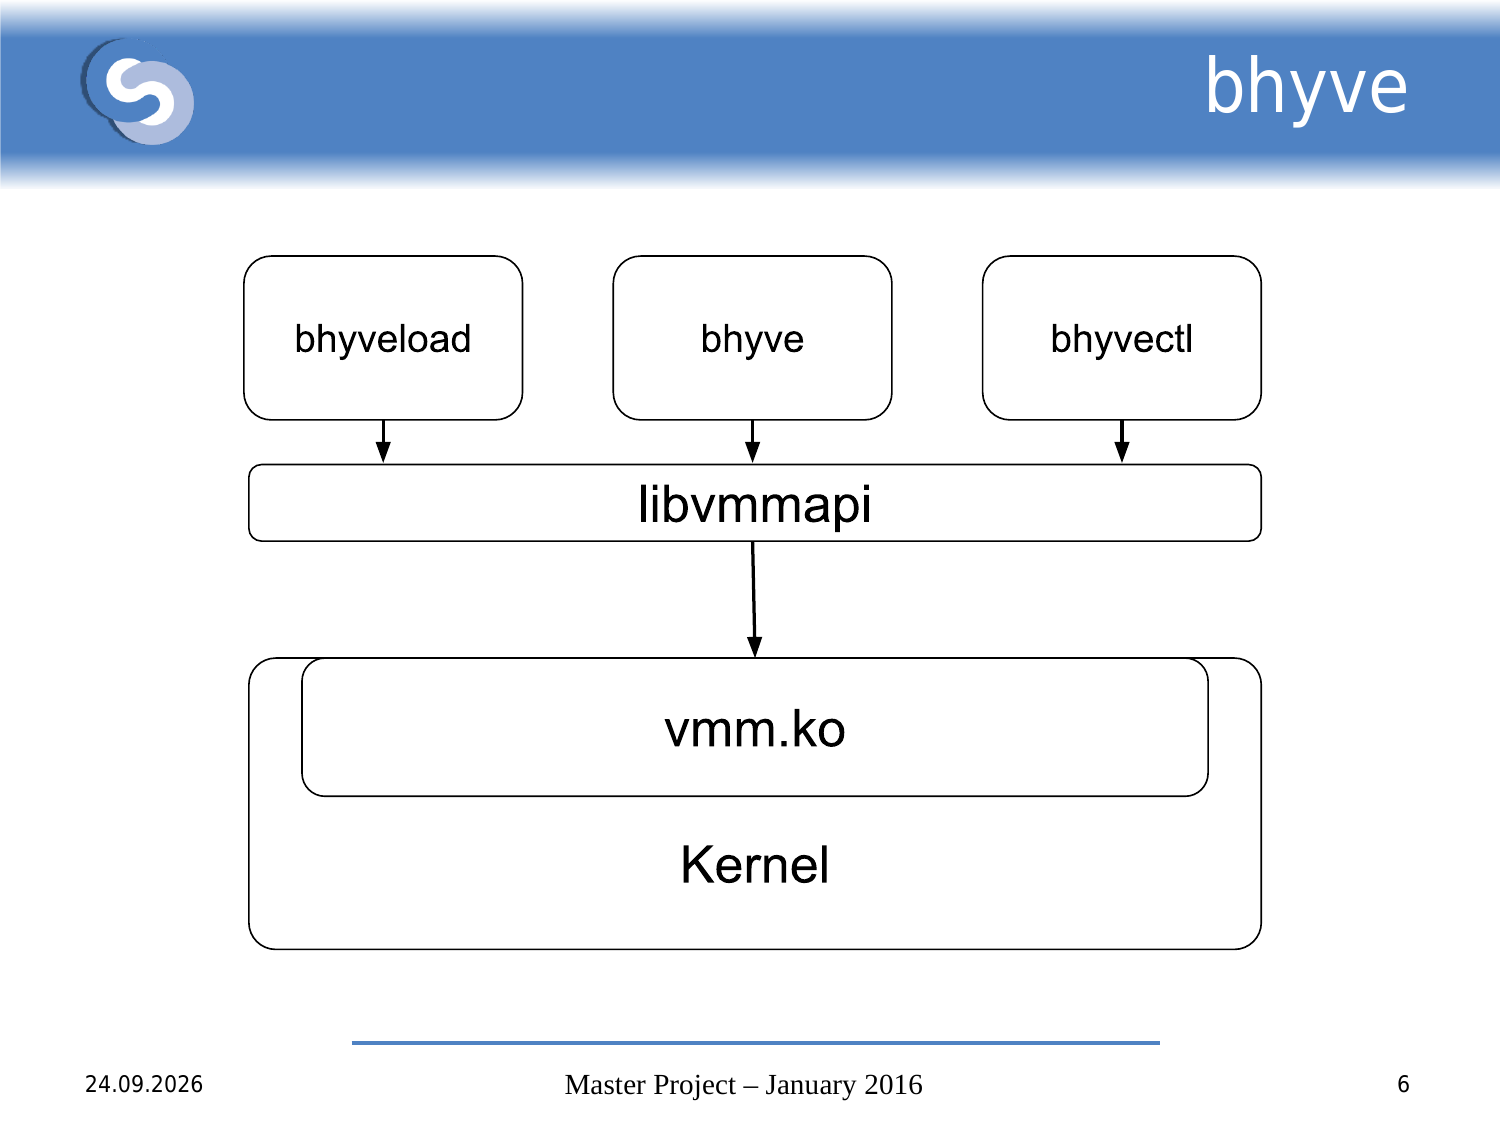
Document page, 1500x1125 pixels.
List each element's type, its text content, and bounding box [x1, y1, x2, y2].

title bhyve [199, 11, 1425, 82]
picture [0, 0, 1500, 1063]
